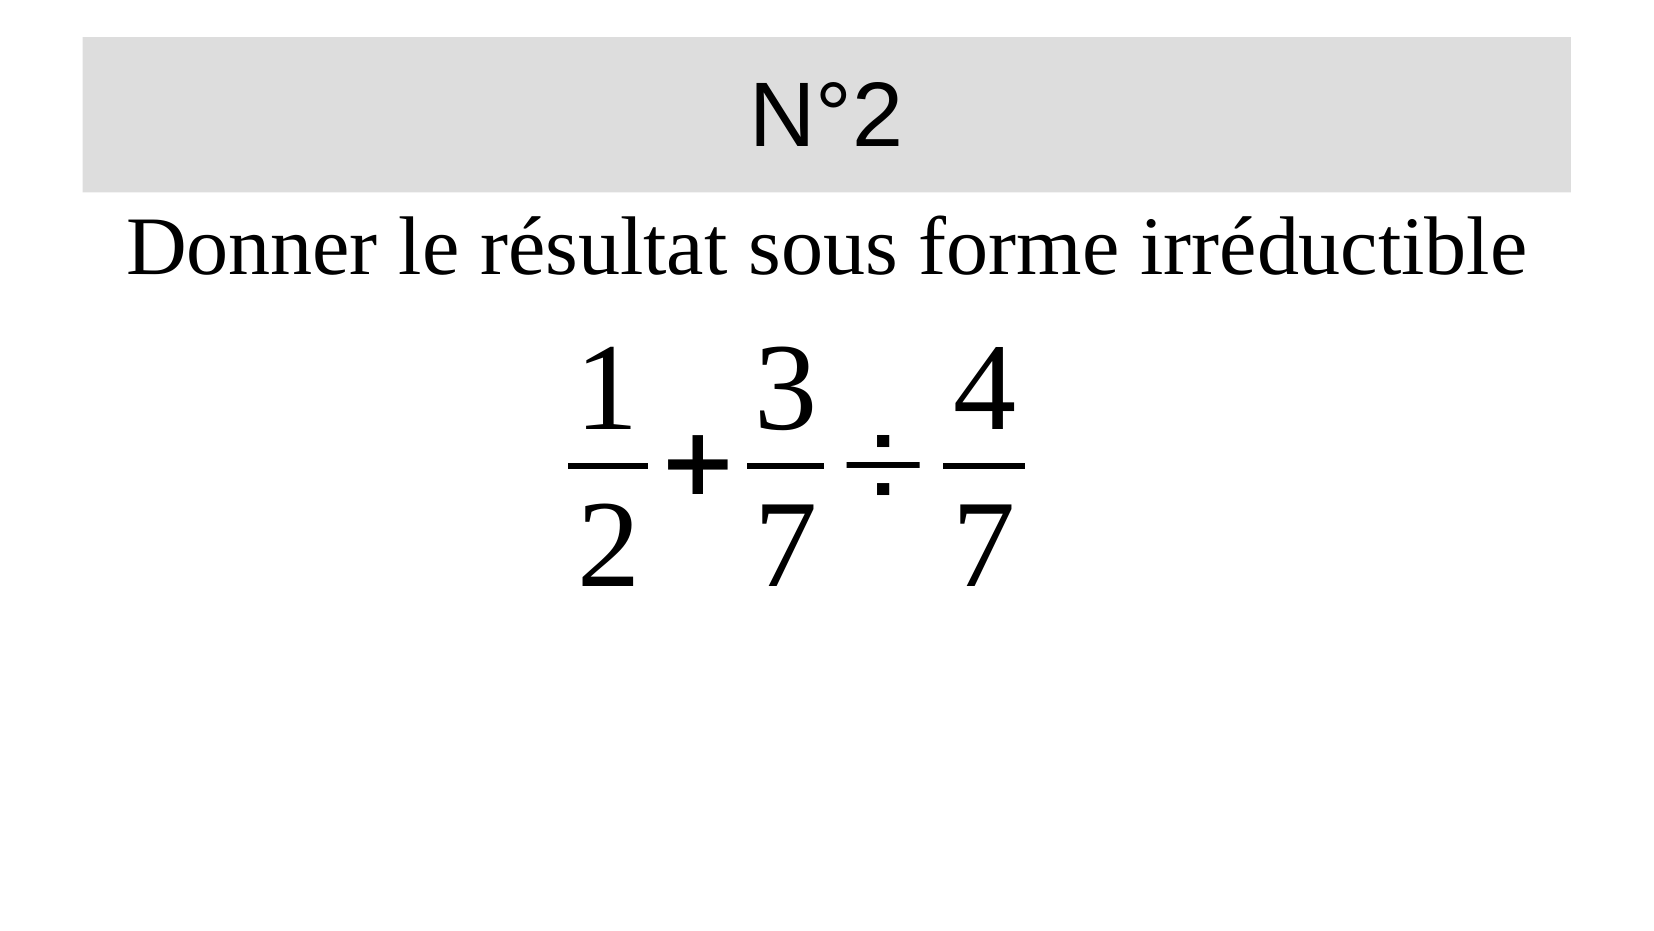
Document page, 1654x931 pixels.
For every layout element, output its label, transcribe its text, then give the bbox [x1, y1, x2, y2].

title N°2 [82, 37, 1571, 193]
chart [118, 200, 1537, 293]
chart [555, 318, 1038, 614]
